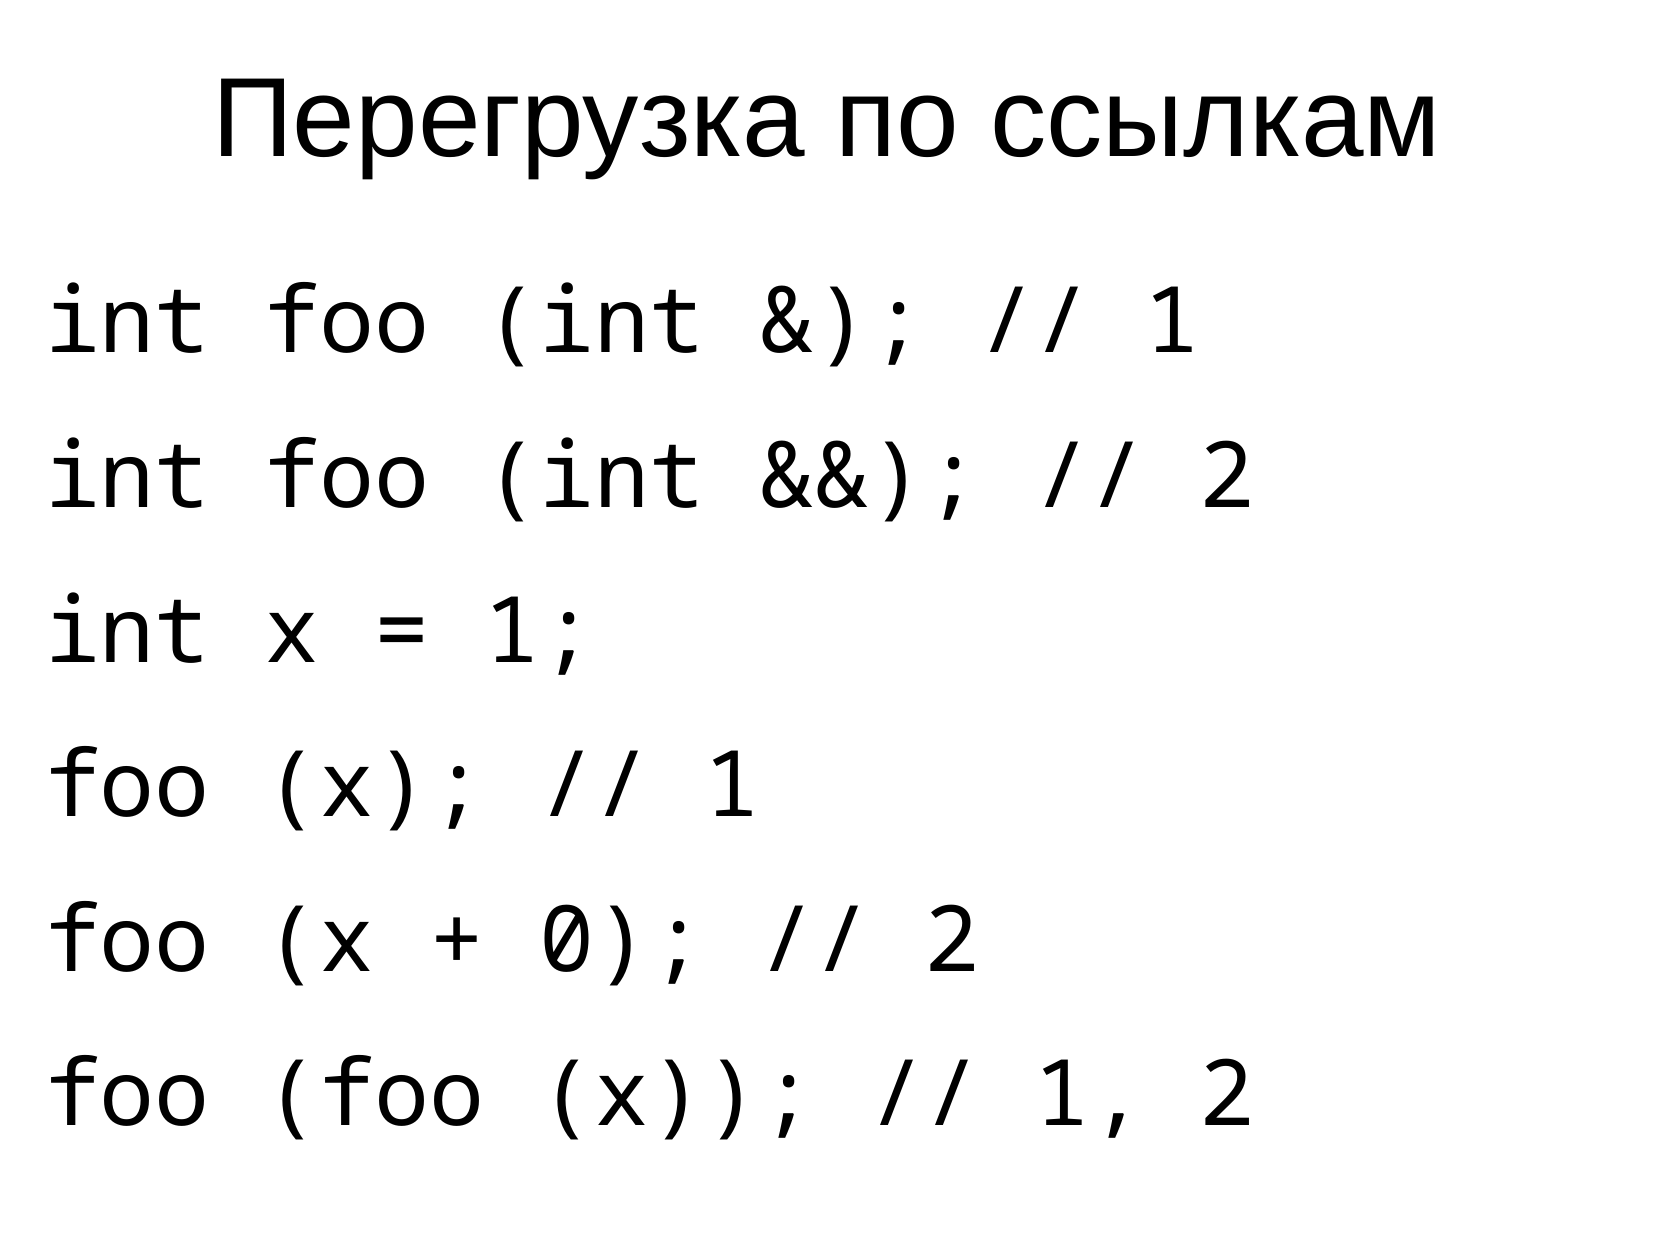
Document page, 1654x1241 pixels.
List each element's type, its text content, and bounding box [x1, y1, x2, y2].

list int foo (int &); // 1 int foo (int &&); // 2 int x = 1; foo (x); // 1 foo (x + 0); // 2 foo (foo (x)); // 1, 2 [45, 255, 1583, 1186]
title Перегрузка по ссылкам [82, 13, 1571, 222]
